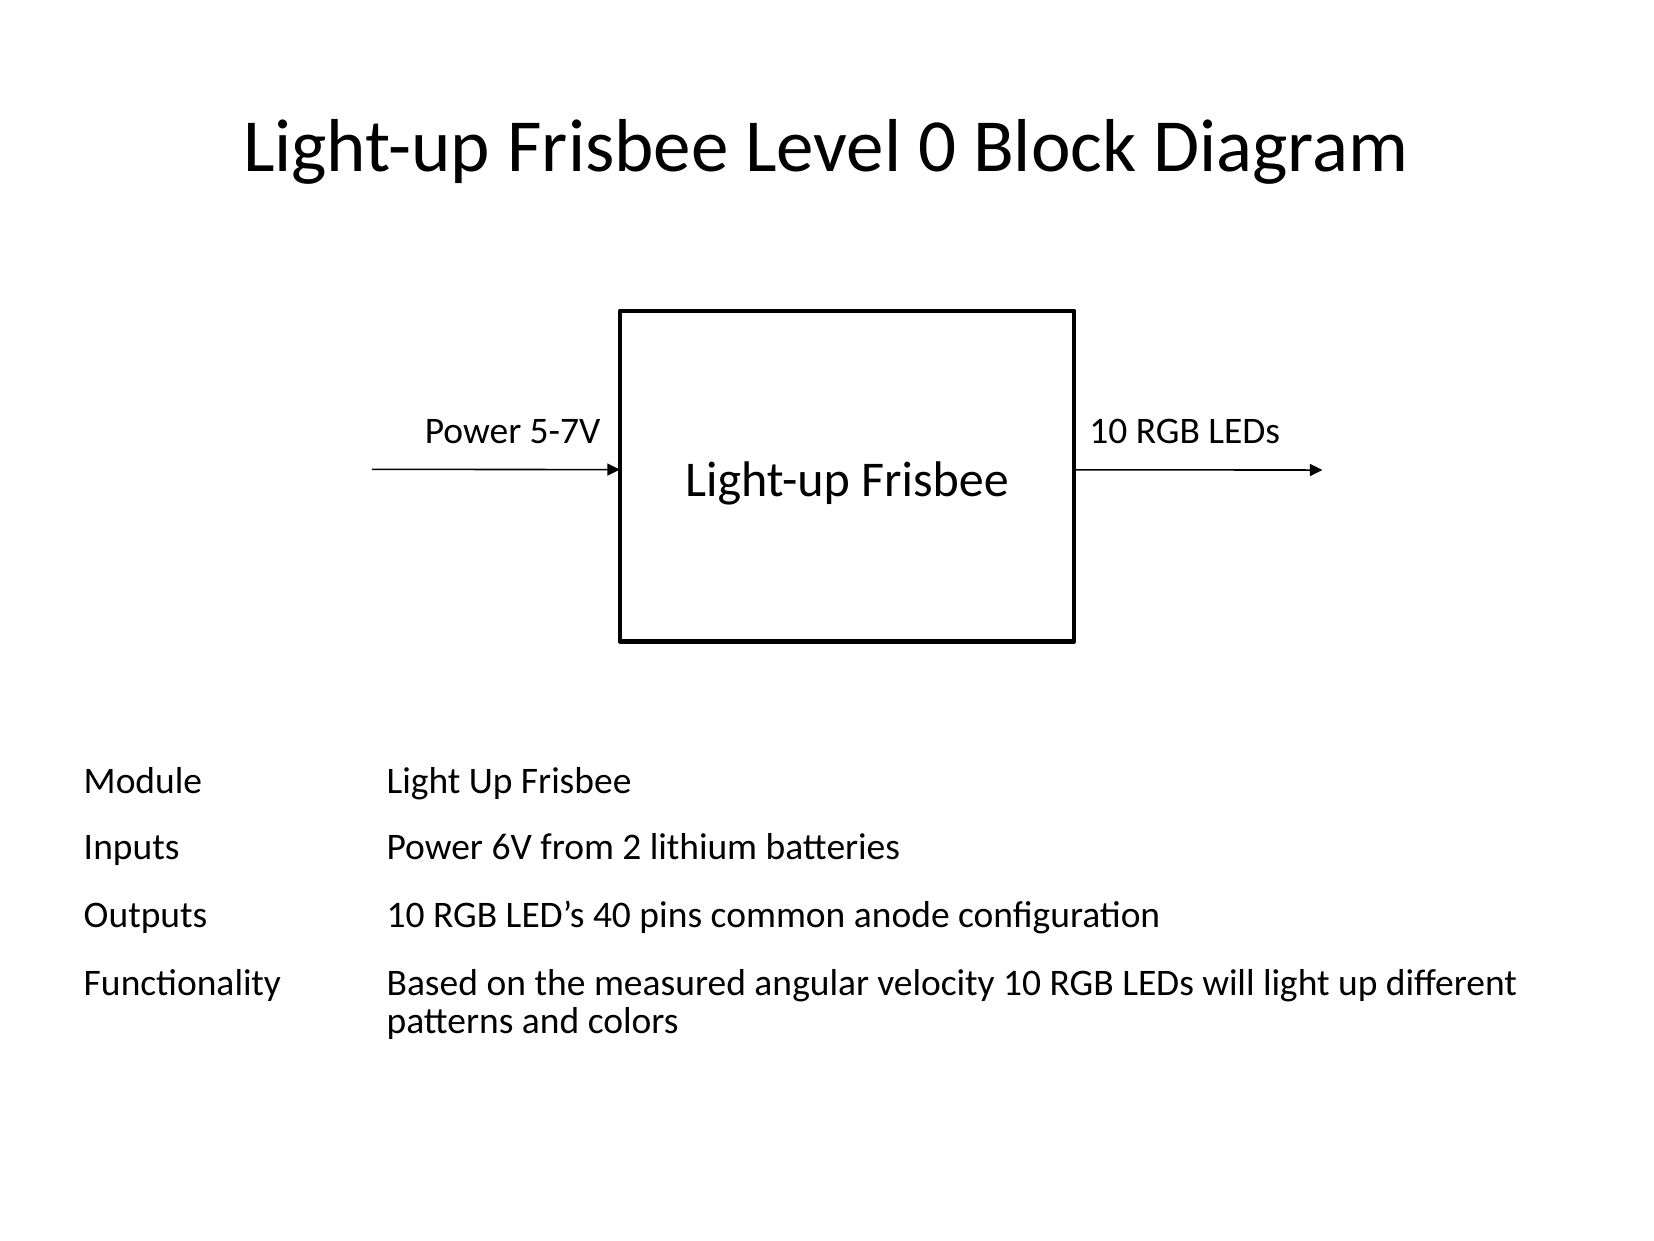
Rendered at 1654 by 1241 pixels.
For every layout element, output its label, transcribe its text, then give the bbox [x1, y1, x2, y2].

table_cell Based on the measured angular velocity 10 RGB LEDs will light up different patterns and colors [372, 960, 1556, 1074]
table_cell Power 6V from 2 lithium batteries [372, 824, 1556, 892]
table_header Module [69, 758, 372, 824]
text_box Power 5-7V [410, 399, 616, 459]
table_header Light Up Frisbee [372, 758, 1556, 824]
table_cell Functionality [69, 960, 372, 1074]
table_cell 10 RGB LED’s 40 pins common anode configuration [372, 892, 1556, 960]
text_box 10 RGB LEDs [1074, 399, 1350, 459]
text_box Light-up Frisbee [619, 310, 1075, 642]
table_cell Inputs [69, 824, 372, 892]
title Light-up Frisbee Level 0 Block Diagram [82, 49, 1571, 257]
table_cell Outputs [69, 892, 372, 960]
